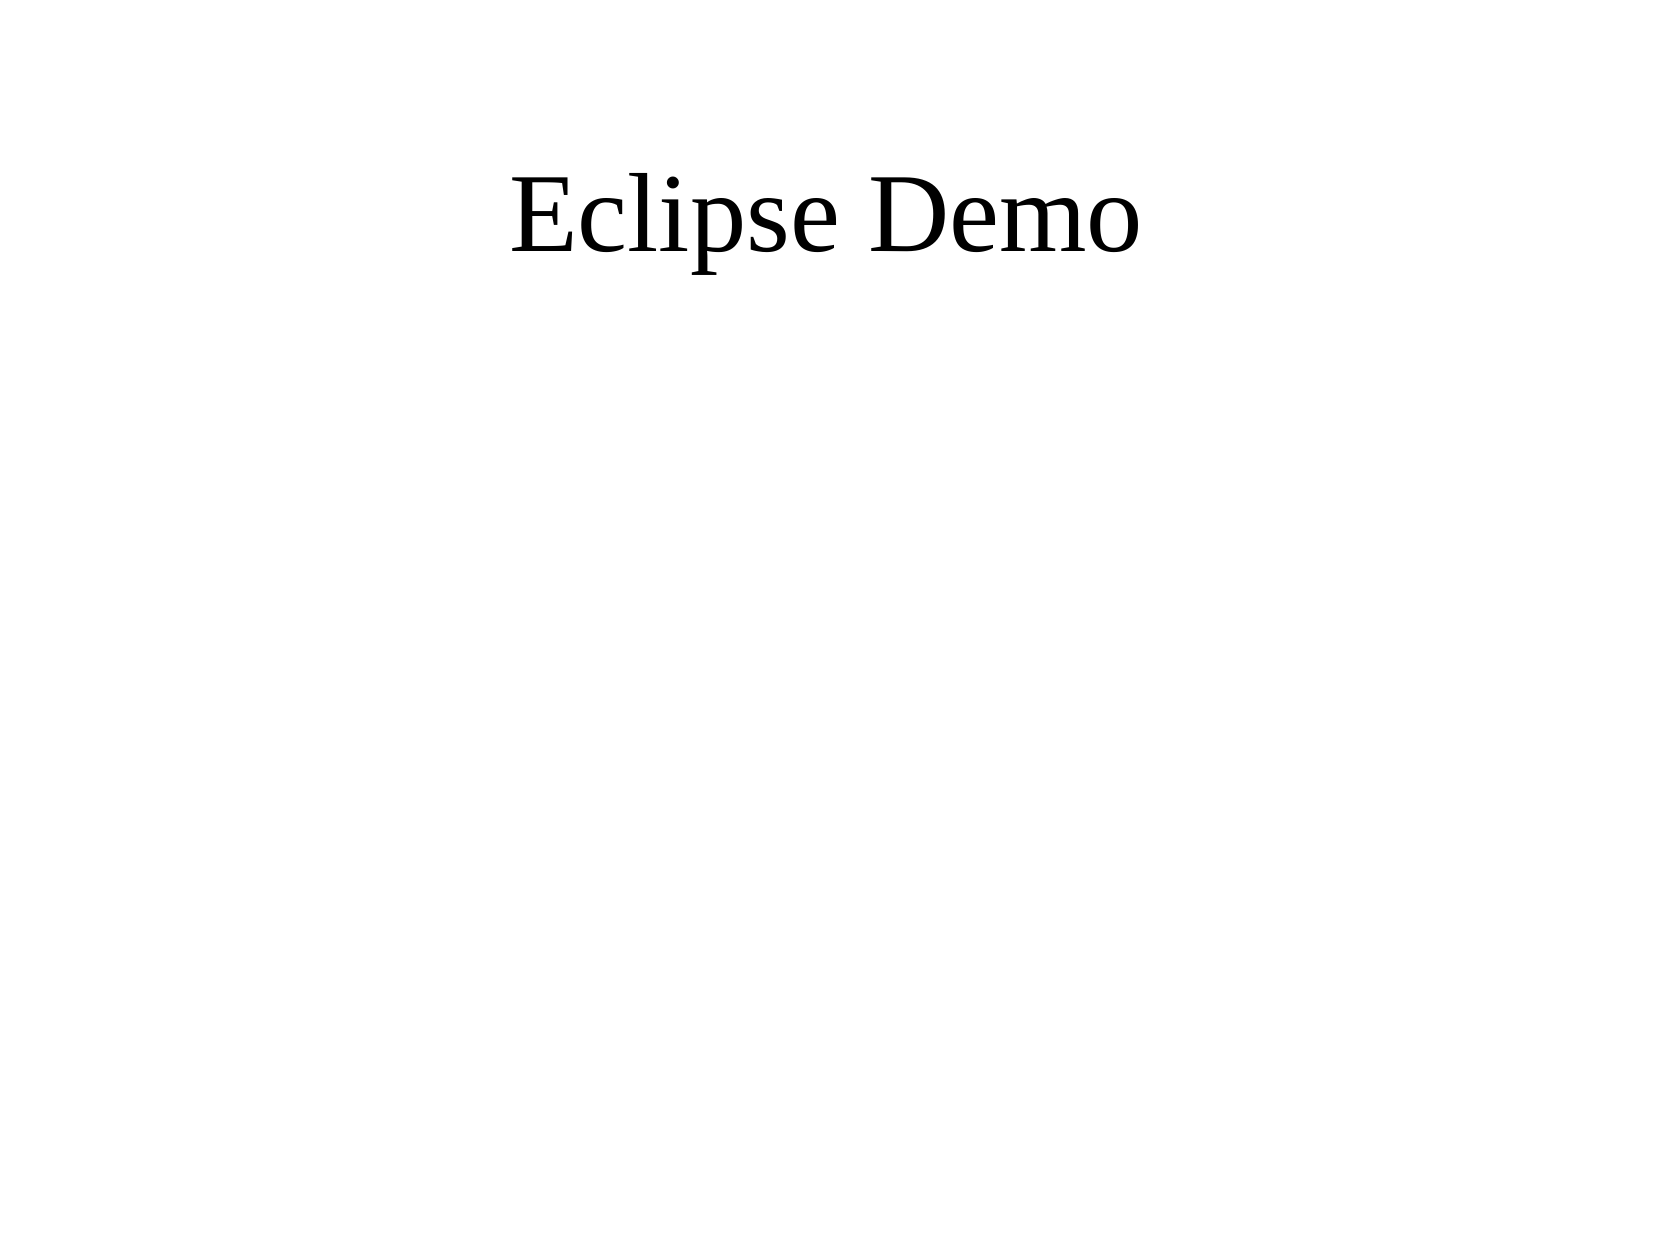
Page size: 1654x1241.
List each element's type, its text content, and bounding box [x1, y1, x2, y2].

title Eclipse Demo [123, 117, 1530, 310]
